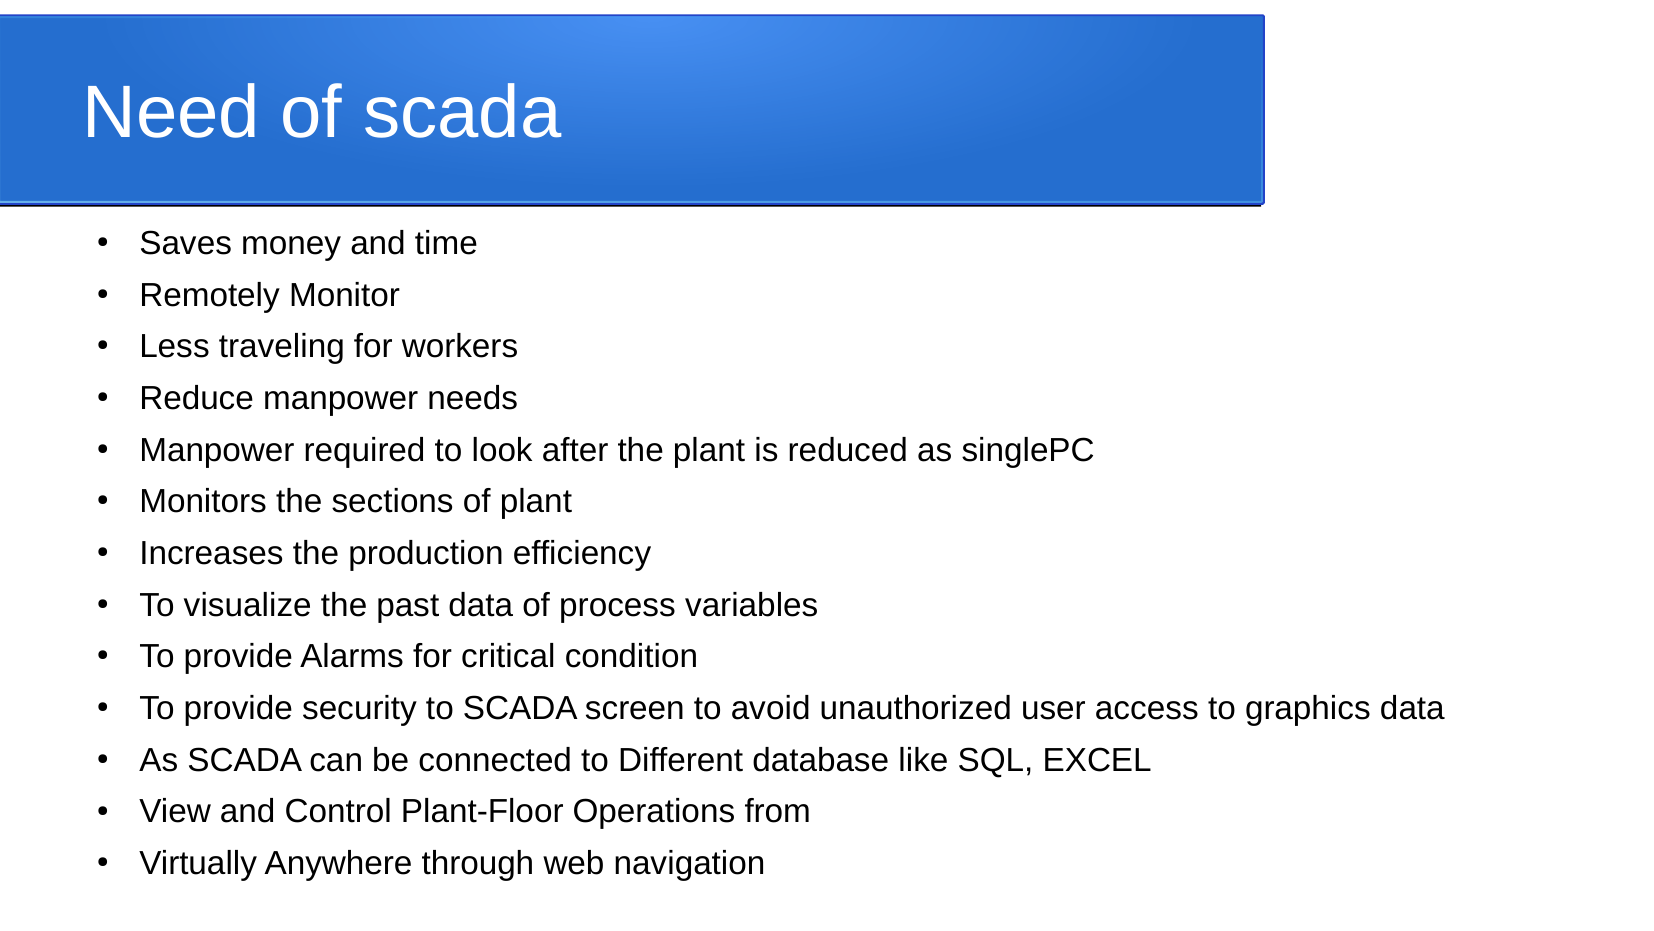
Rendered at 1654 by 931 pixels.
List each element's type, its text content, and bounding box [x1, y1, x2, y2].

title Need of scada [82, 35, 1235, 189]
list Saves money and time Remotely Monitor Less traveling for workers Reduce manpower needs Manpower required to look after the plant is reduced as singlePC Monitors the sections of plant Increases the production efficiency To visualize the past data of process variables To provide Alarms for critical condition To provide security to SCADA screen to avoid unauthorized user access to graphics data As SCADA can be connected to Different database like SQL, EXCEL View and Control Plant-Floor Operations from Virtually Anywhere through web navigation [82, 224, 1512, 886]
